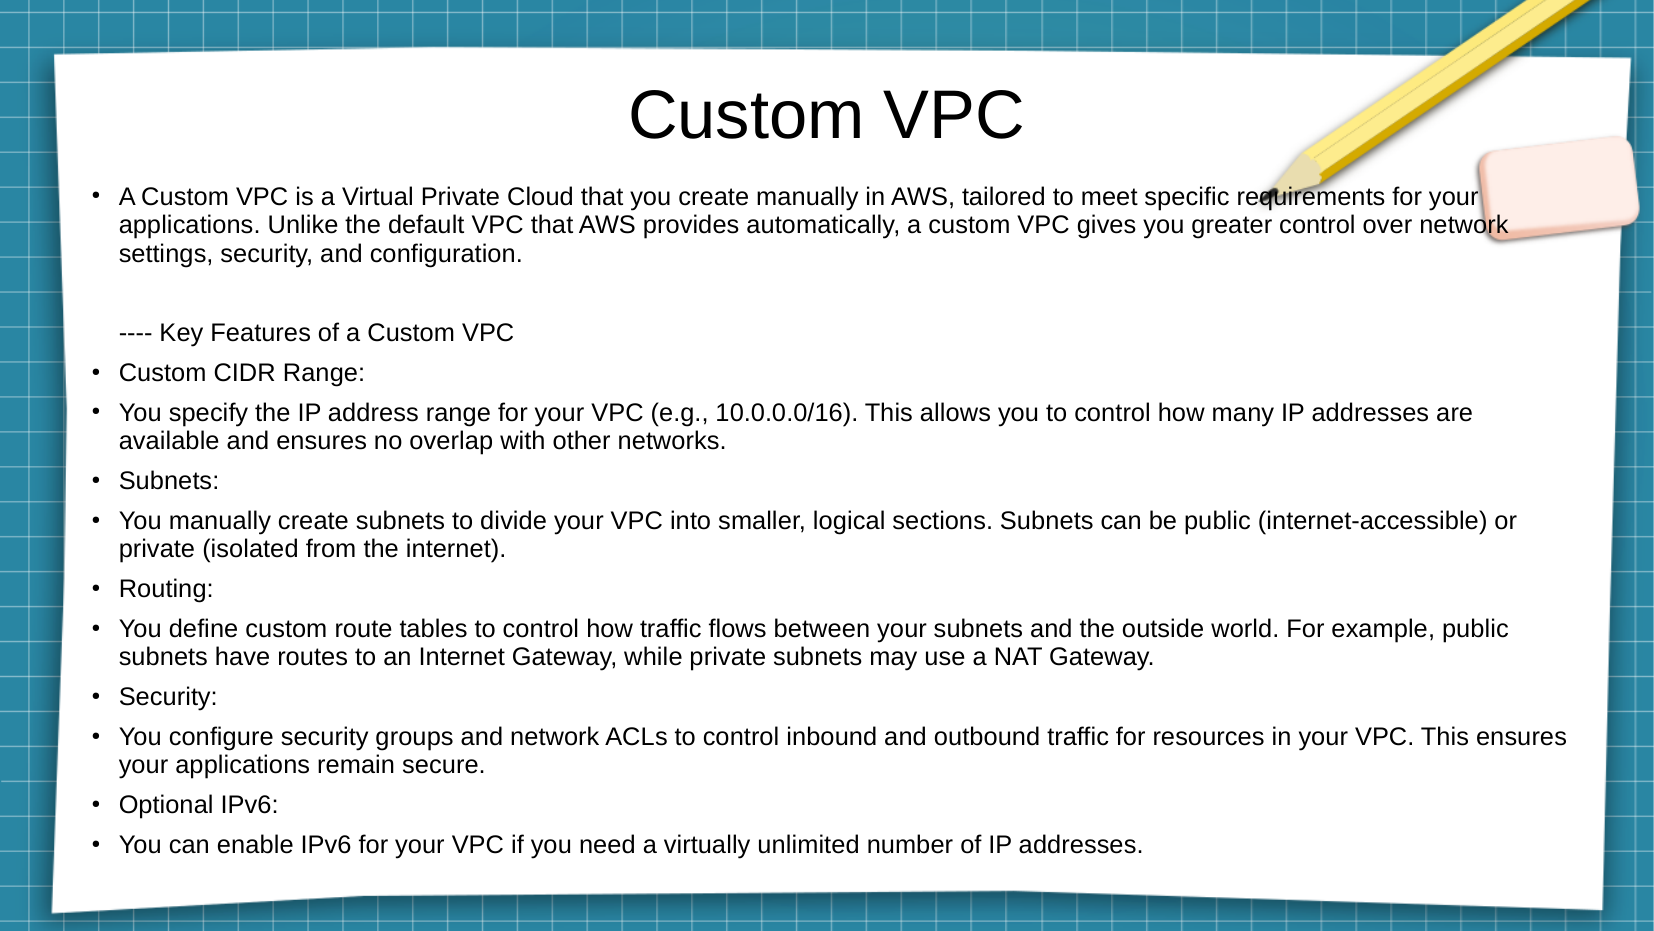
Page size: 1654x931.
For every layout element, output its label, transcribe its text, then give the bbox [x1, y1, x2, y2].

picture [0, 0, 1654, 931]
title Custom VPC [82, 37, 1571, 182]
list A Custom VPC is a Virtual Private Cloud that you create manually in AWS, tailored to meet specific requirements for your applications. Unlike the default VPC that AWS provides automatically, a custom VPC gives you greater control over network settings, security, and configuration. ---- Key Features of a Custom VPC Custom CIDR Range: You specify the IP address range for your VPC (e.g., 10.0.0.0/16). This allows you to control how many IP addresses are available and ensures no overlap with other networks. Subnets: You manually create subnets to divide your VPC into smaller, logical sections. Subnets can be public (internet-accessible) or private (isolated from the internet). Routing: You define custom route tables to control how traffic flows between your subnets and the outside world. For example, public subnets have routes to an Internet Gateway, while private subnets may use a NAT Gateway. Security: You configure security groups and network ACLs to control inbound and outbound traffic for resources in your VPC. This ensures your applications remain secure. Optional IPv6: You can enable IPv6 for your VPC if you need a virtually unlimited number of IP addresses. [82, 182, 1571, 863]
